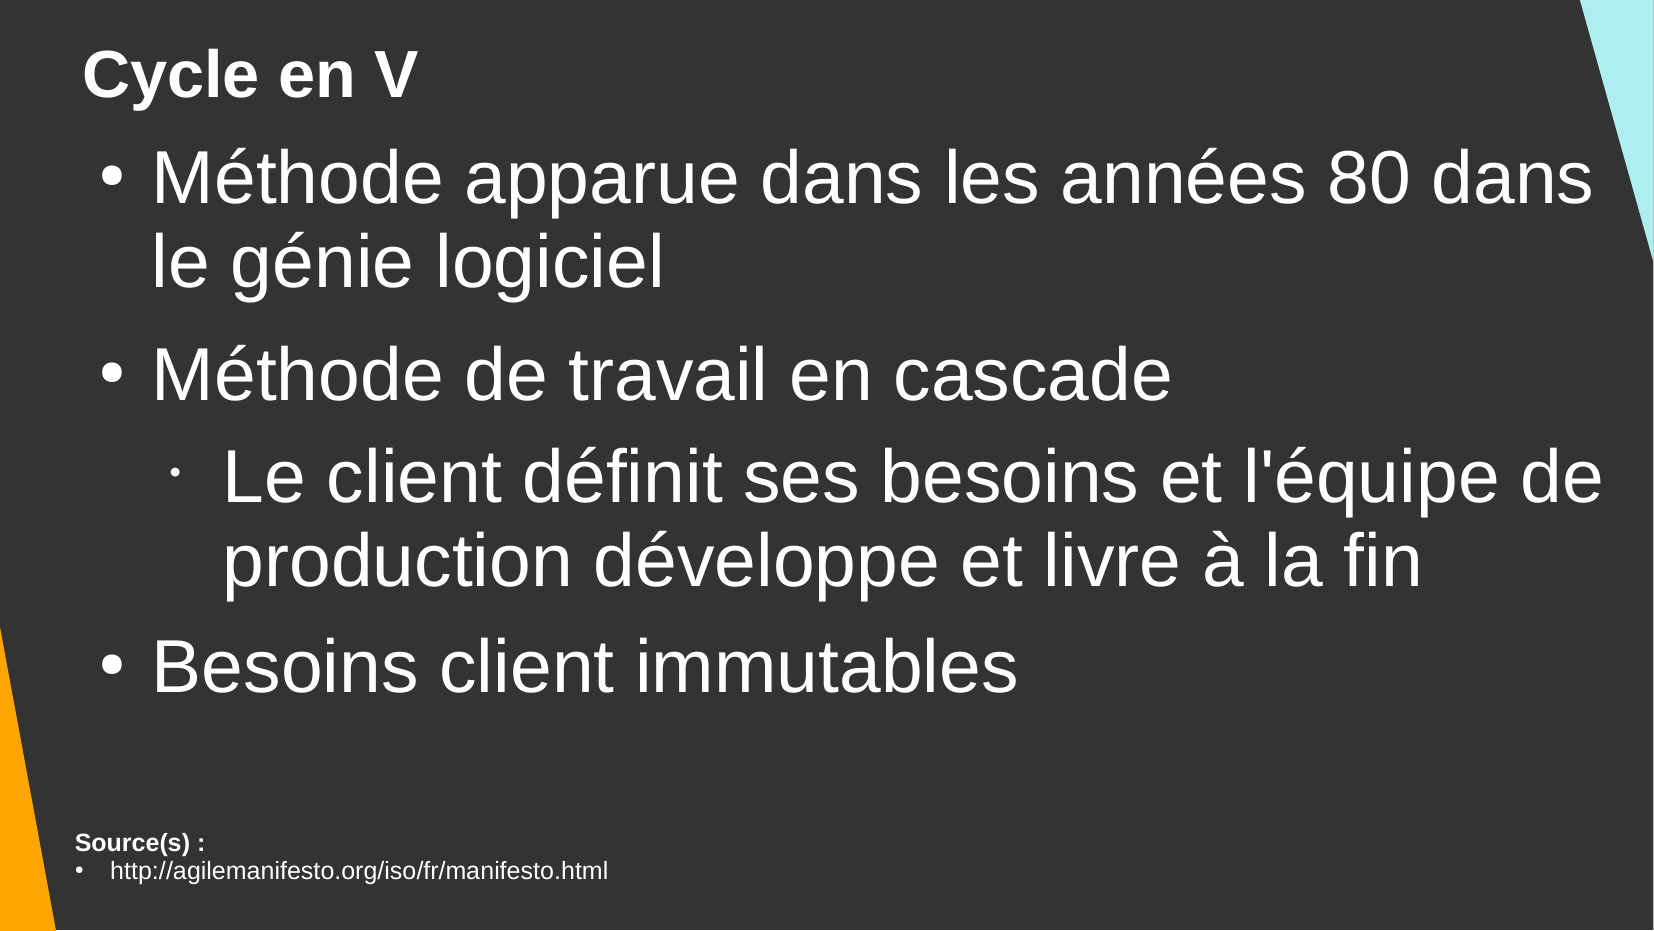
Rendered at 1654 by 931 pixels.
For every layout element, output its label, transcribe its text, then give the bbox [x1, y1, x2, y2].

text_box Source(s) : http://agilemanifesto.org/iso/fr/manifesto.html [59, 821, 1546, 920]
text_box [0, 627, 57, 931]
text_box [1579, 0, 1654, 265]
title Cycle en V [82, 37, 1571, 122]
list Méthode apparue dans les années 80 dans le génie logiciel Méthode de travail en cascade Le client définit ses besoins et l'équipe de production développe et livre à la fin Besoins client immutables [80, 135, 1620, 777]
